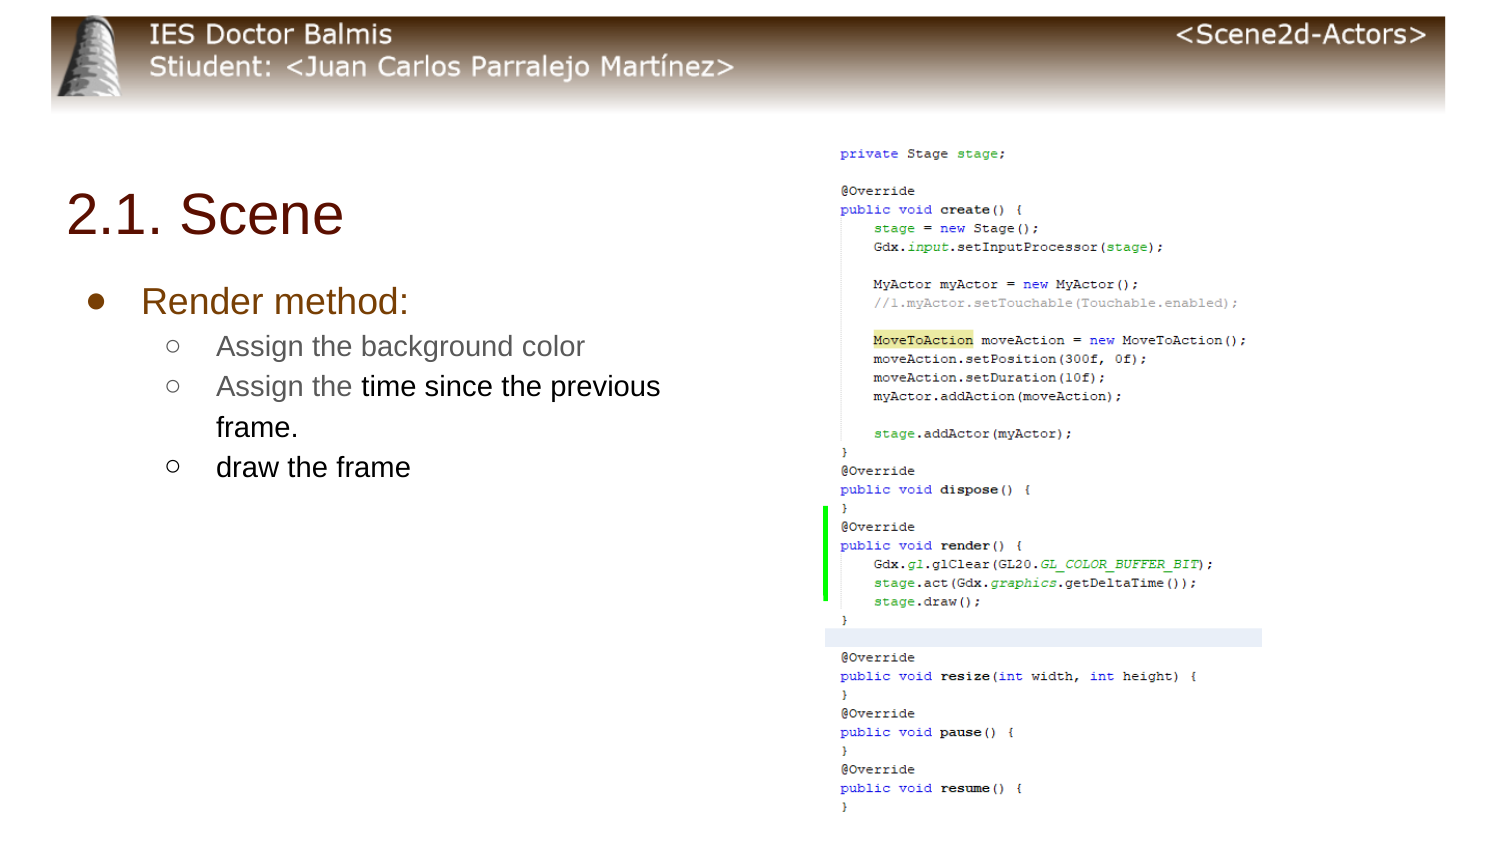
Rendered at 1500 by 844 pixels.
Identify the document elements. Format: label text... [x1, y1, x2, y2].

list Render method: Assign the background color Assign the time since the previous frame. draw the frame [51, 255, 677, 816]
picture [825, 140, 1262, 816]
picture [51, 9, 1449, 120]
title 2.1. Scene [51, 161, 825, 256]
